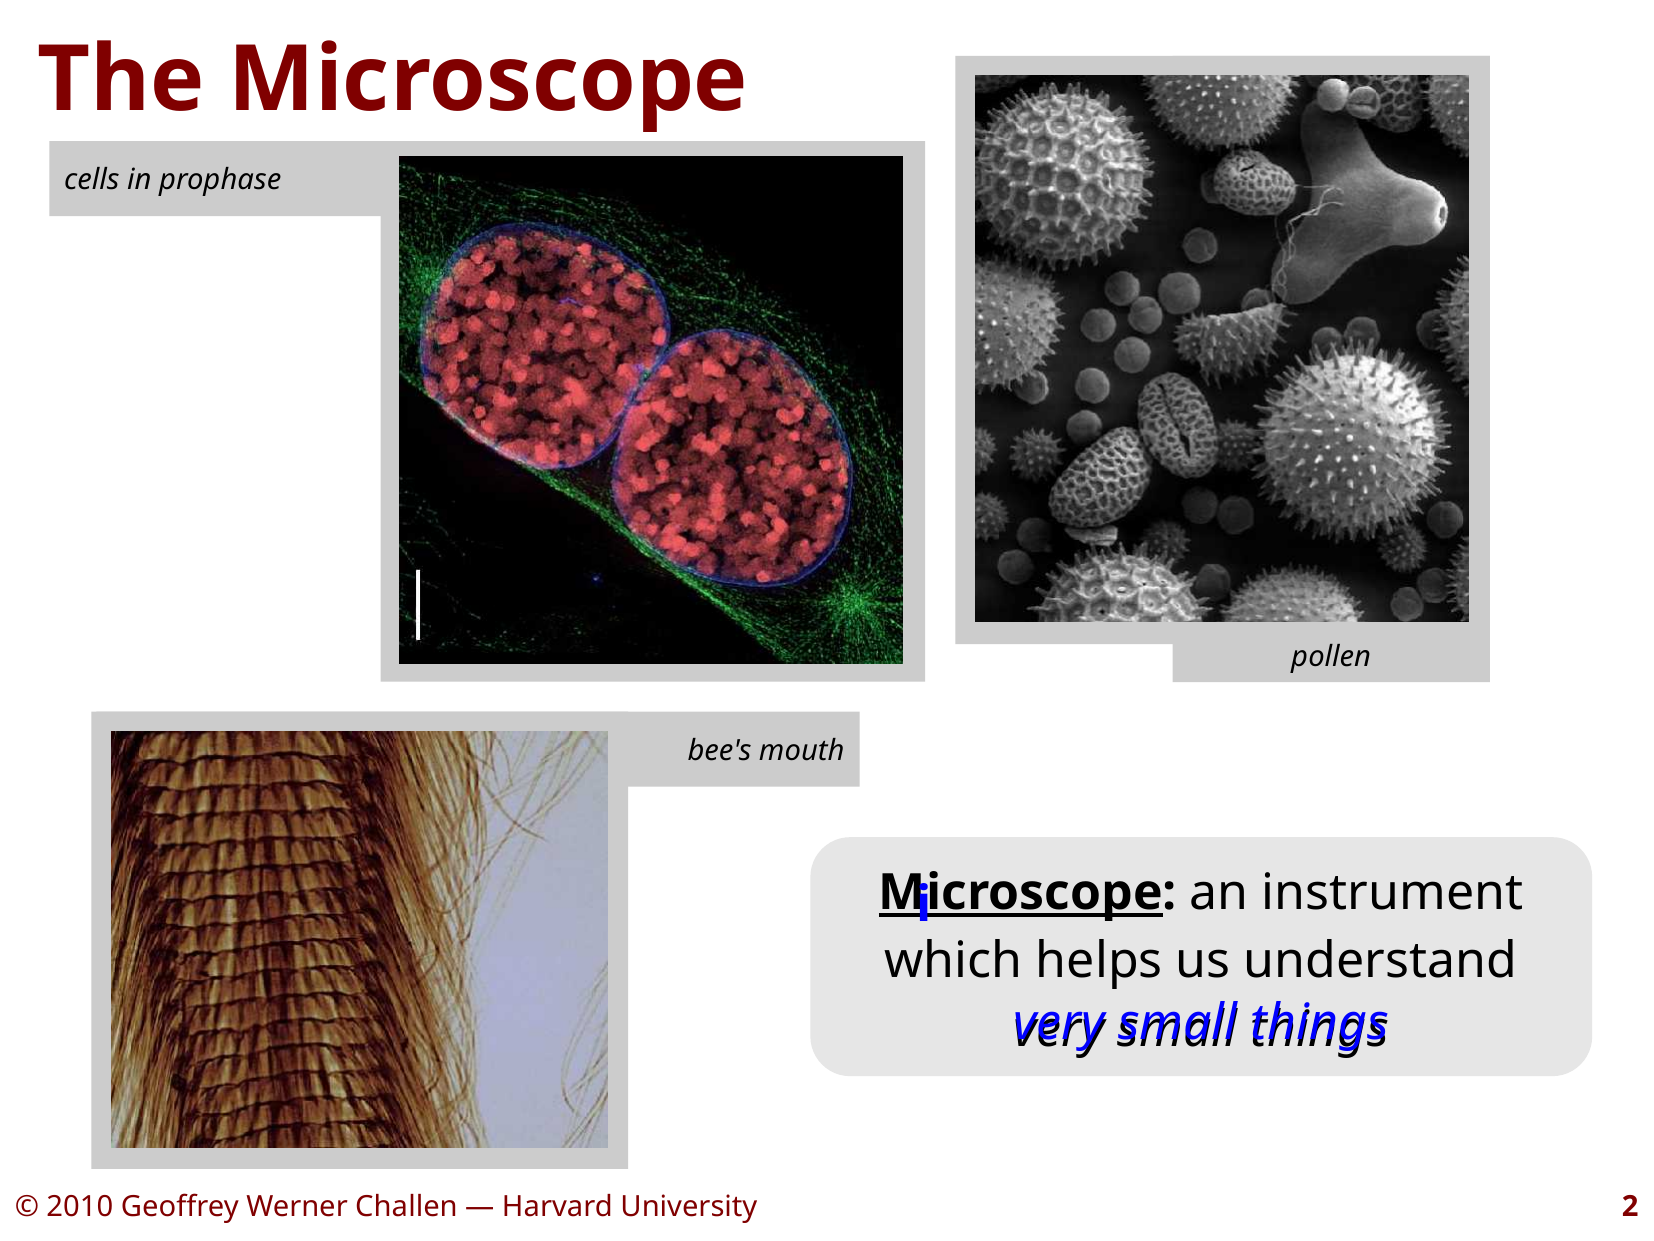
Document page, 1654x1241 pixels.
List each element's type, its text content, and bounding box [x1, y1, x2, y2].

text_box [955, 55, 1172, 645]
text_box i [898, 861, 950, 935]
title The Microscope [0, 0, 1654, 151]
picture [399, 156, 903, 664]
text_box [91, 711, 629, 1169]
picture [975, 75, 1469, 622]
picture [111, 731, 608, 1148]
text_box Microscope: an instrument which helps us understand very small things [810, 837, 1593, 1077]
text_box [380, 141, 926, 682]
text_box cells in prophase [49, 141, 380, 217]
text_box pollen [1172, 55, 1490, 683]
text_box bee's mouth [96, 711, 860, 787]
text_box very small things [951, 978, 1451, 1054]
